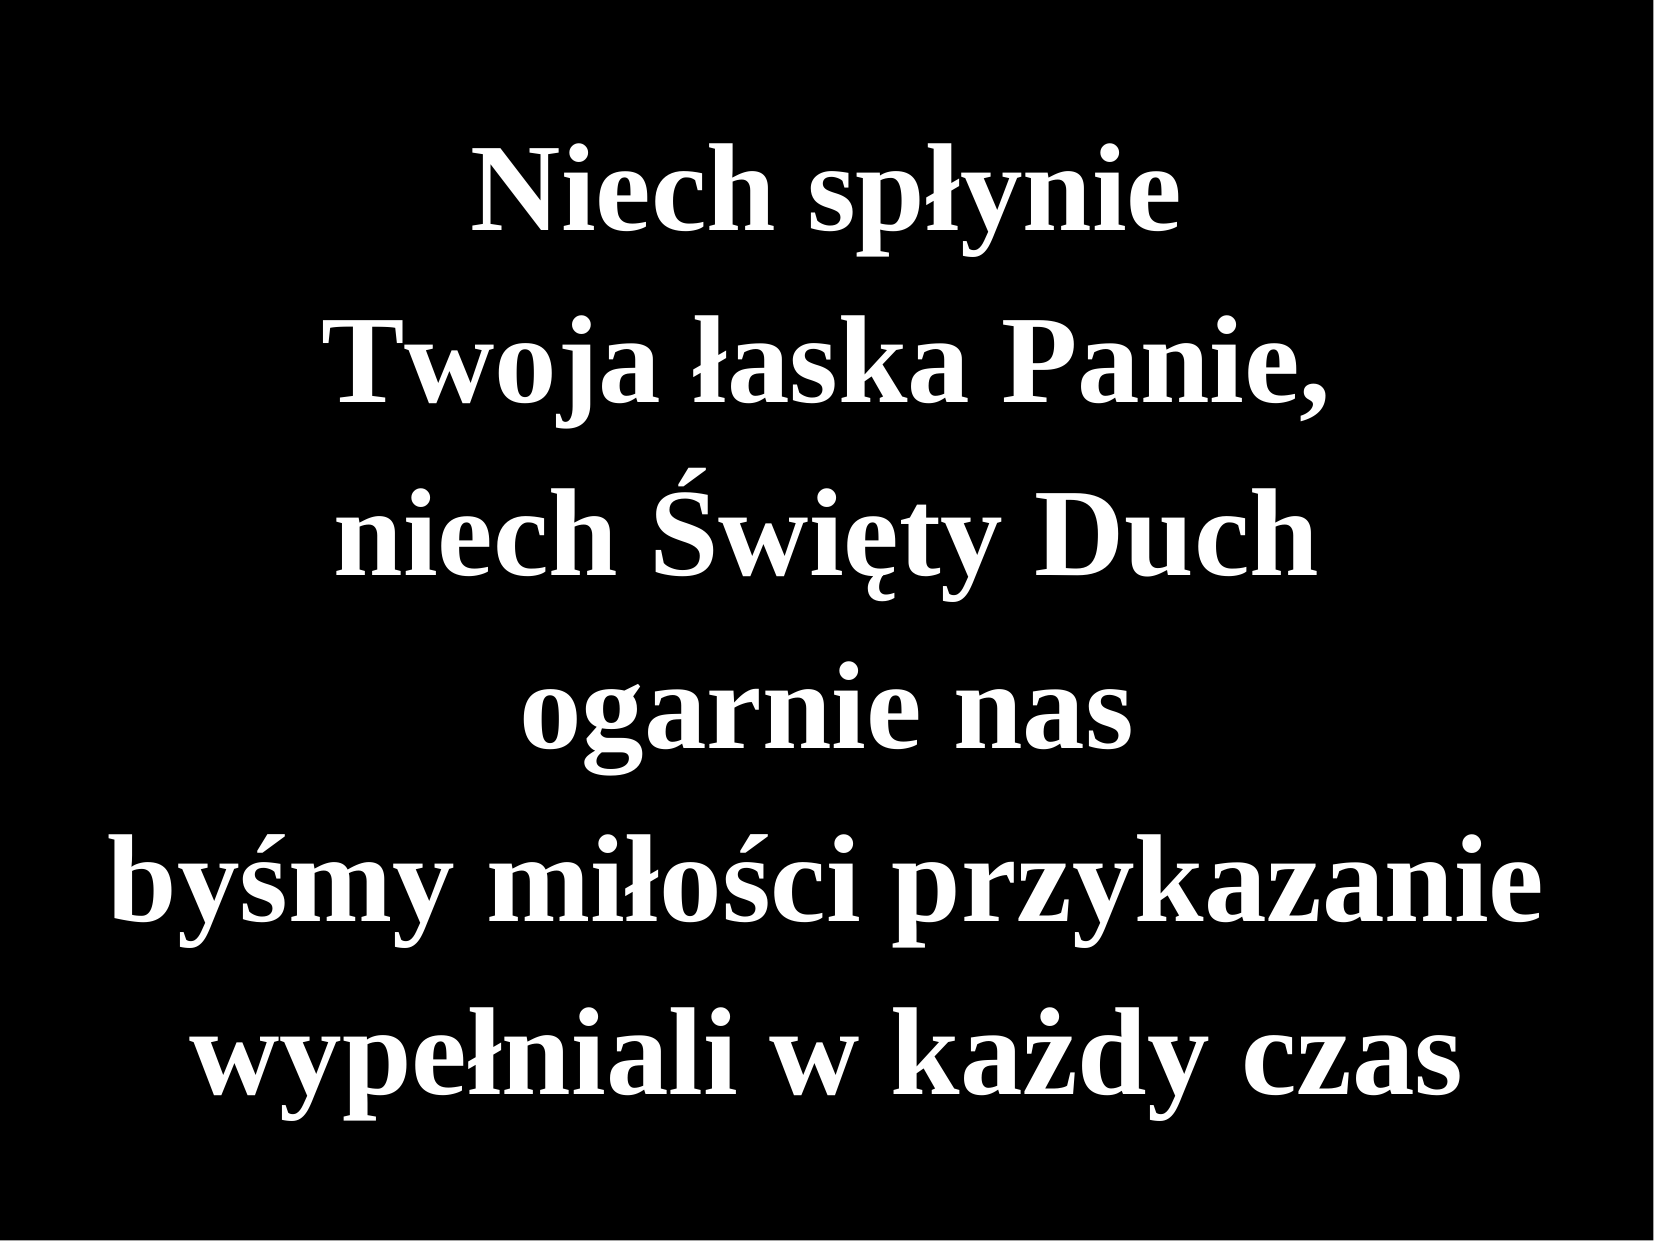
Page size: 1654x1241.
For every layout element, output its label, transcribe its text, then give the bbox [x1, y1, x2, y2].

title Niech spłynie ppp Twoja łaska Panie, ppp niech Święty Duch ppp ogarnie nas ppp byśmy miłości przykazanie ppp wypełniali w każdy czas [0, 0, 1654, 1241]
